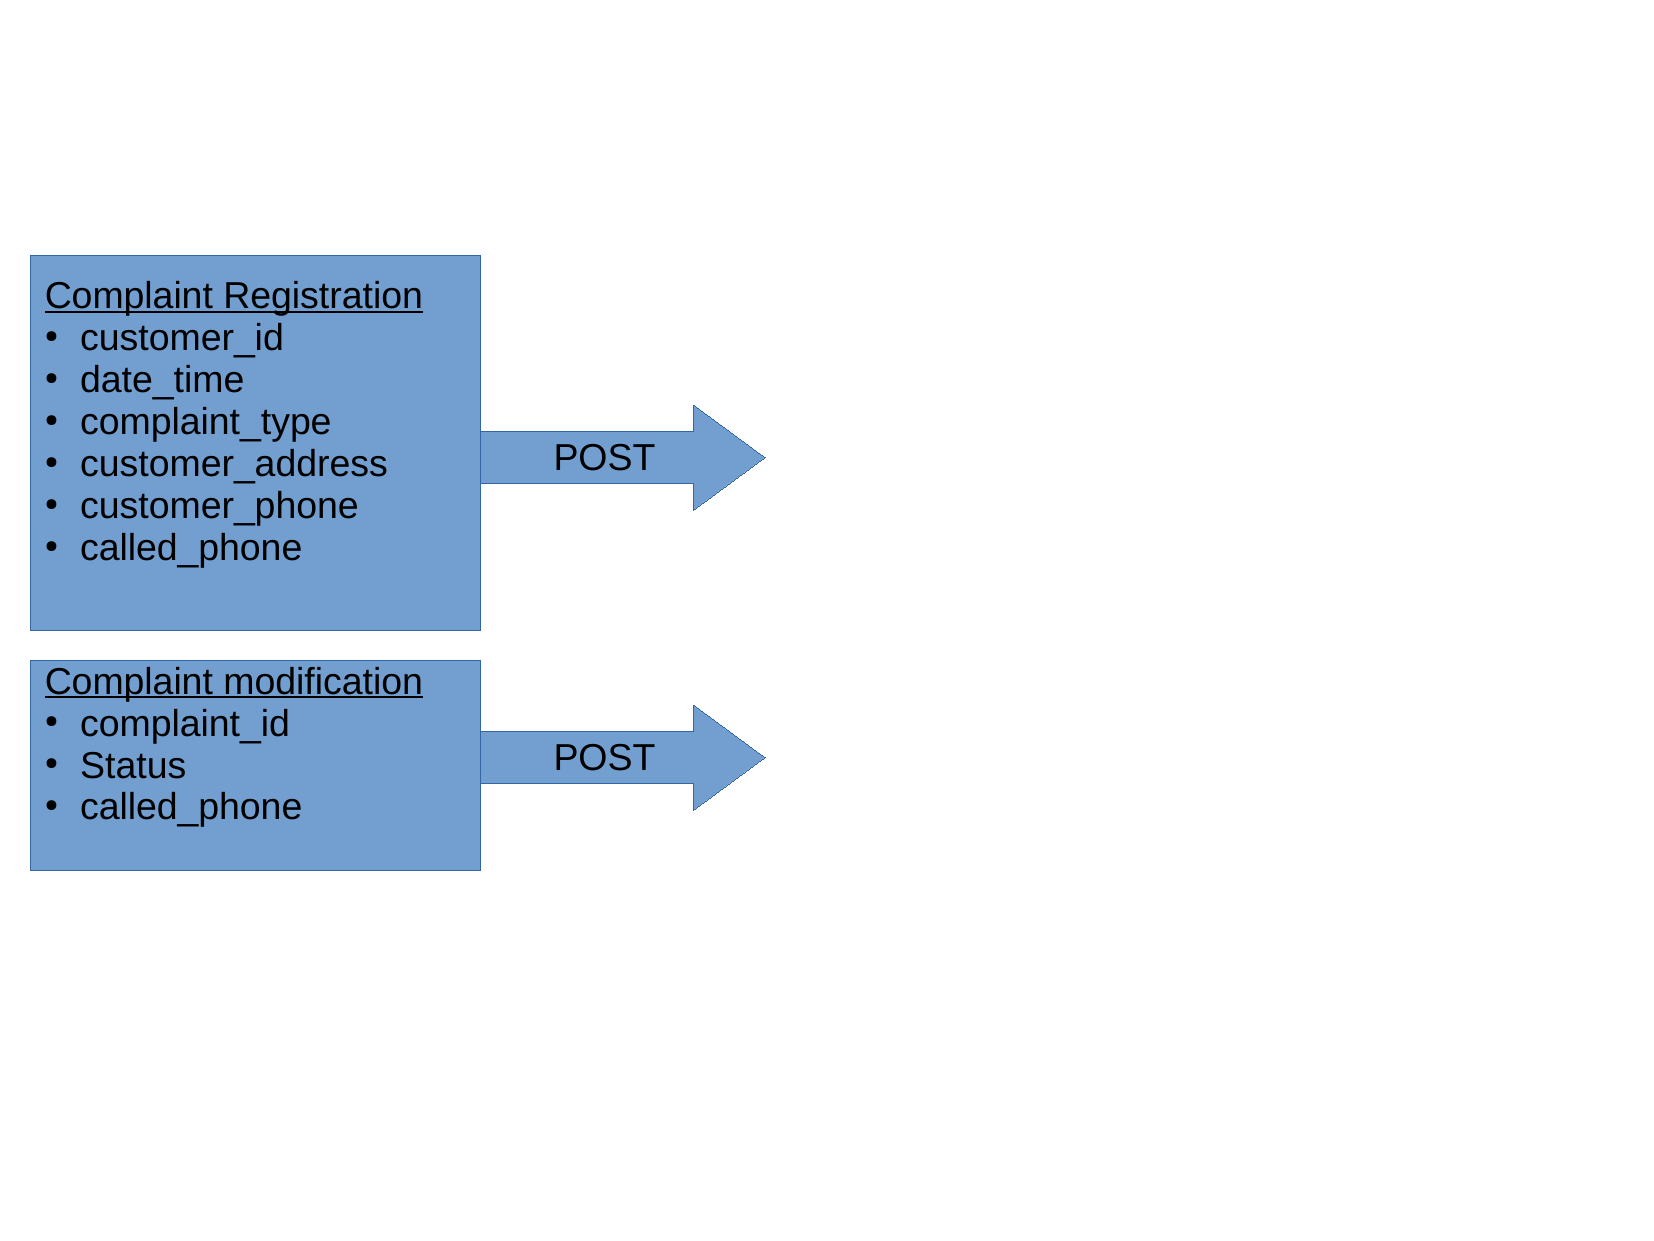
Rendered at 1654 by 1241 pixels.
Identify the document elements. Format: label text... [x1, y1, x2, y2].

text_box POST [480, 705, 766, 811]
text_box POST [480, 405, 766, 511]
text_box Complaint Registration customer_id date_time complaint_type customer_address customer_phone called_phone [30, 255, 481, 631]
text_box Complaint modification complaint_id Status called_phone [30, 660, 481, 871]
